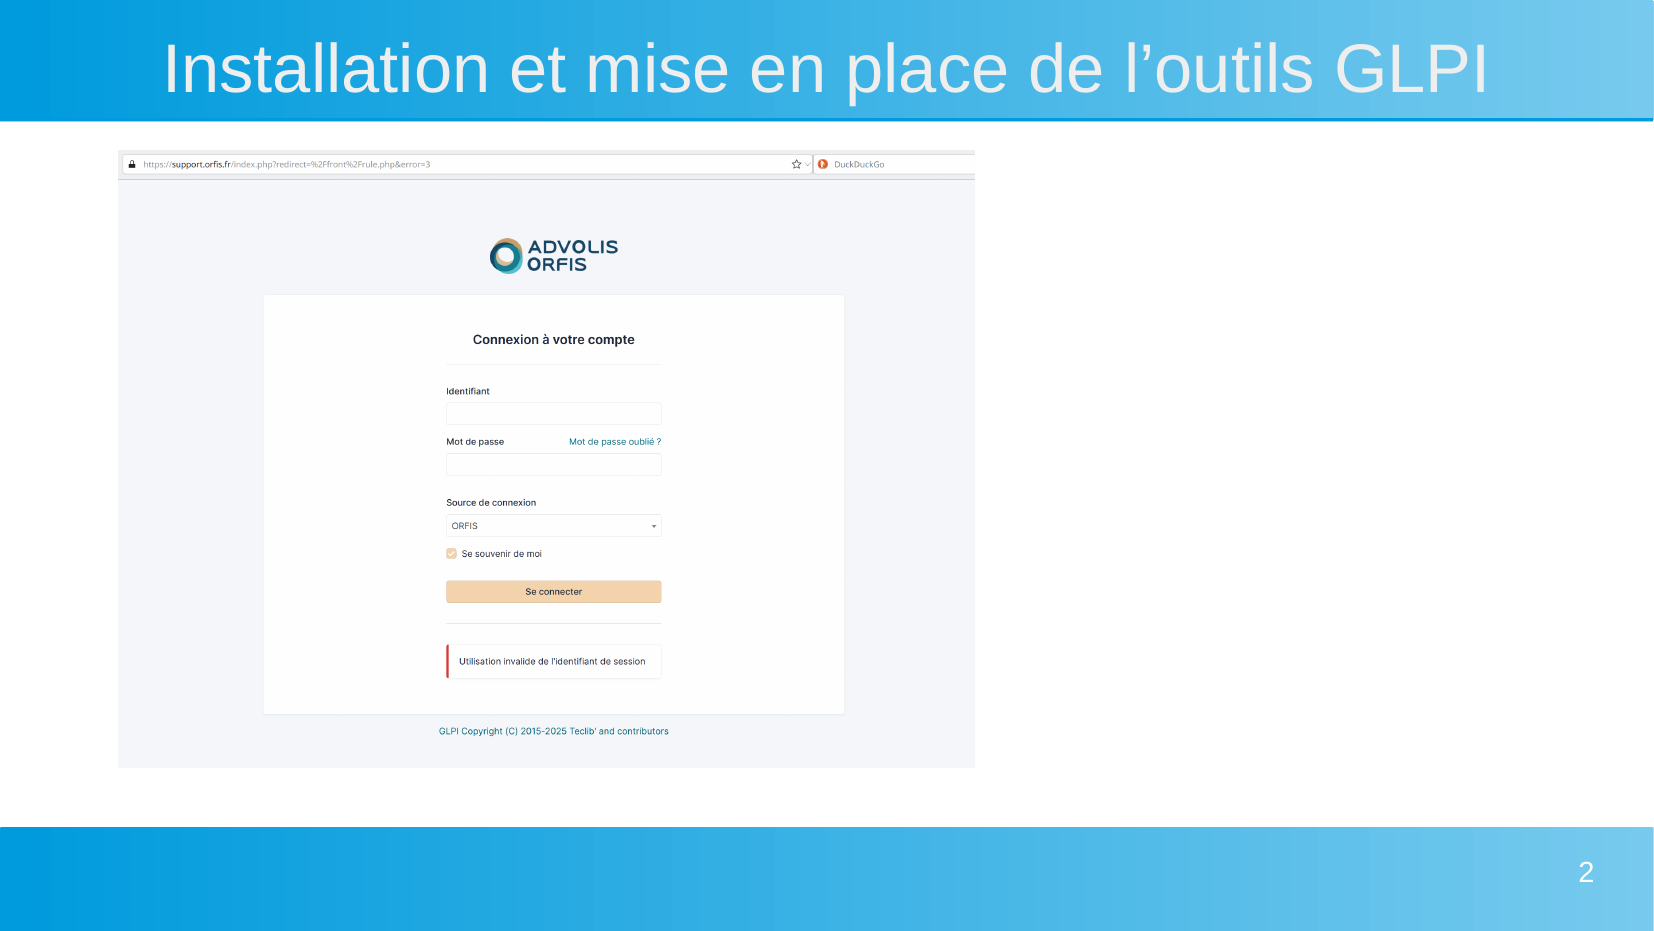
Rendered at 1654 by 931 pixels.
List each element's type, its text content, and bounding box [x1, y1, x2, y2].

title Installation et mise en place de l’outils GLPI [59, 29, 1595, 108]
picture [118, 150, 975, 768]
